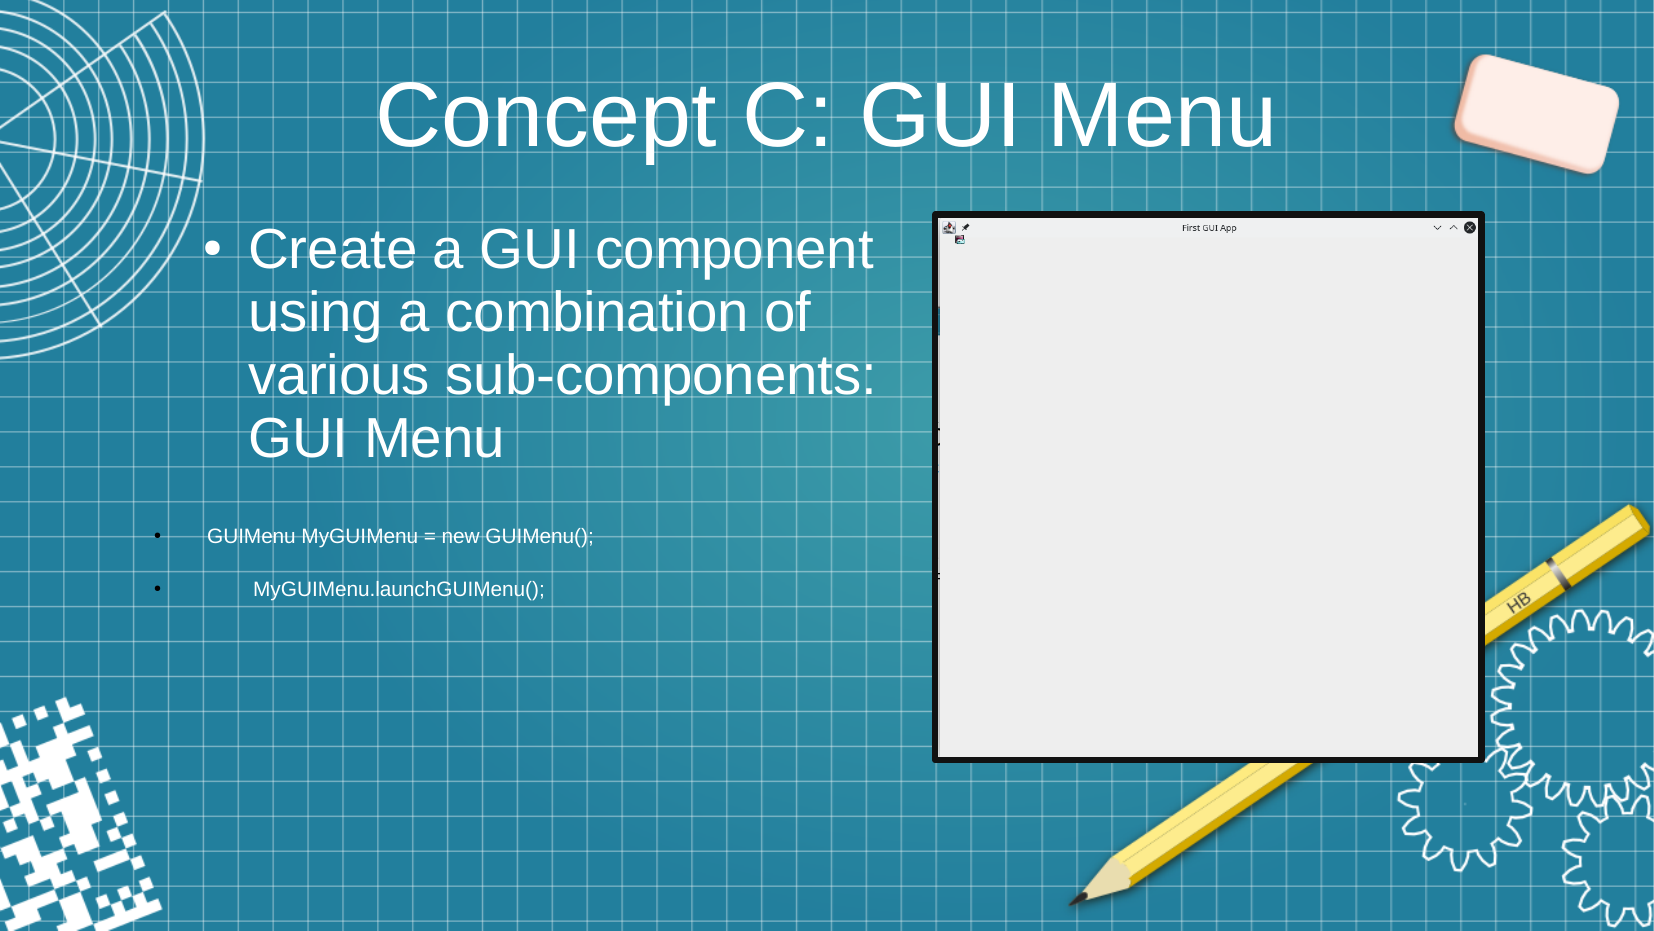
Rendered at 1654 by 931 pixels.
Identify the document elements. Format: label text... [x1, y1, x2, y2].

title Concept C: GUI Menu [82, 37, 1571, 193]
list Create a GUI component using a combination of various sub-components: GUI Menu [187, 217, 914, 475]
picture [0, 0, 1654, 931]
list GUIMenu MyGUIMenu = new GUIMenu(); MyGUIMenu.launchGUIMenu(); [136, 525, 863, 783]
